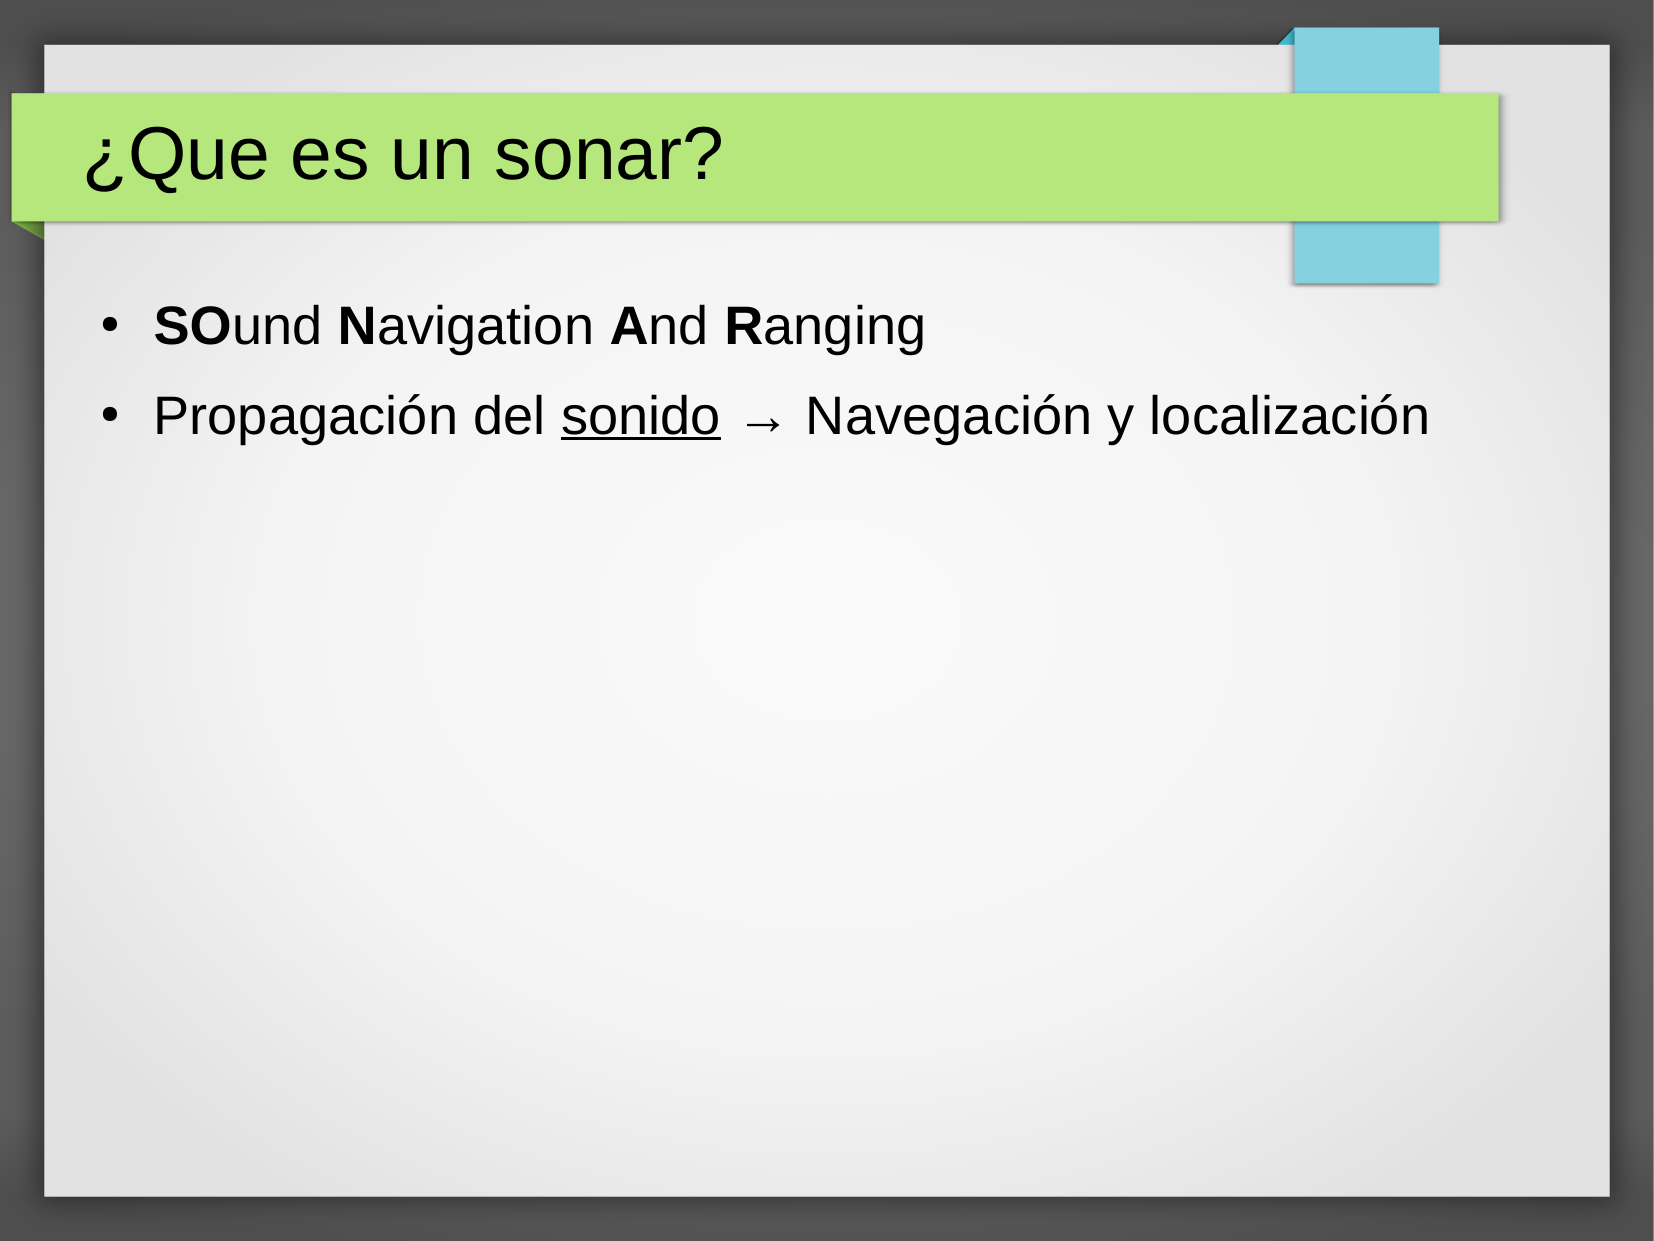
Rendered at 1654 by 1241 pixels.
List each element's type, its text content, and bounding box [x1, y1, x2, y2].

picture [0, 0, 1654, 1241]
list SOund Navigation And Ranging Propagación del sonido → Navegación y localización [82, 295, 1571, 1015]
title ¿Que es un sonar? [82, 94, 1264, 213]
